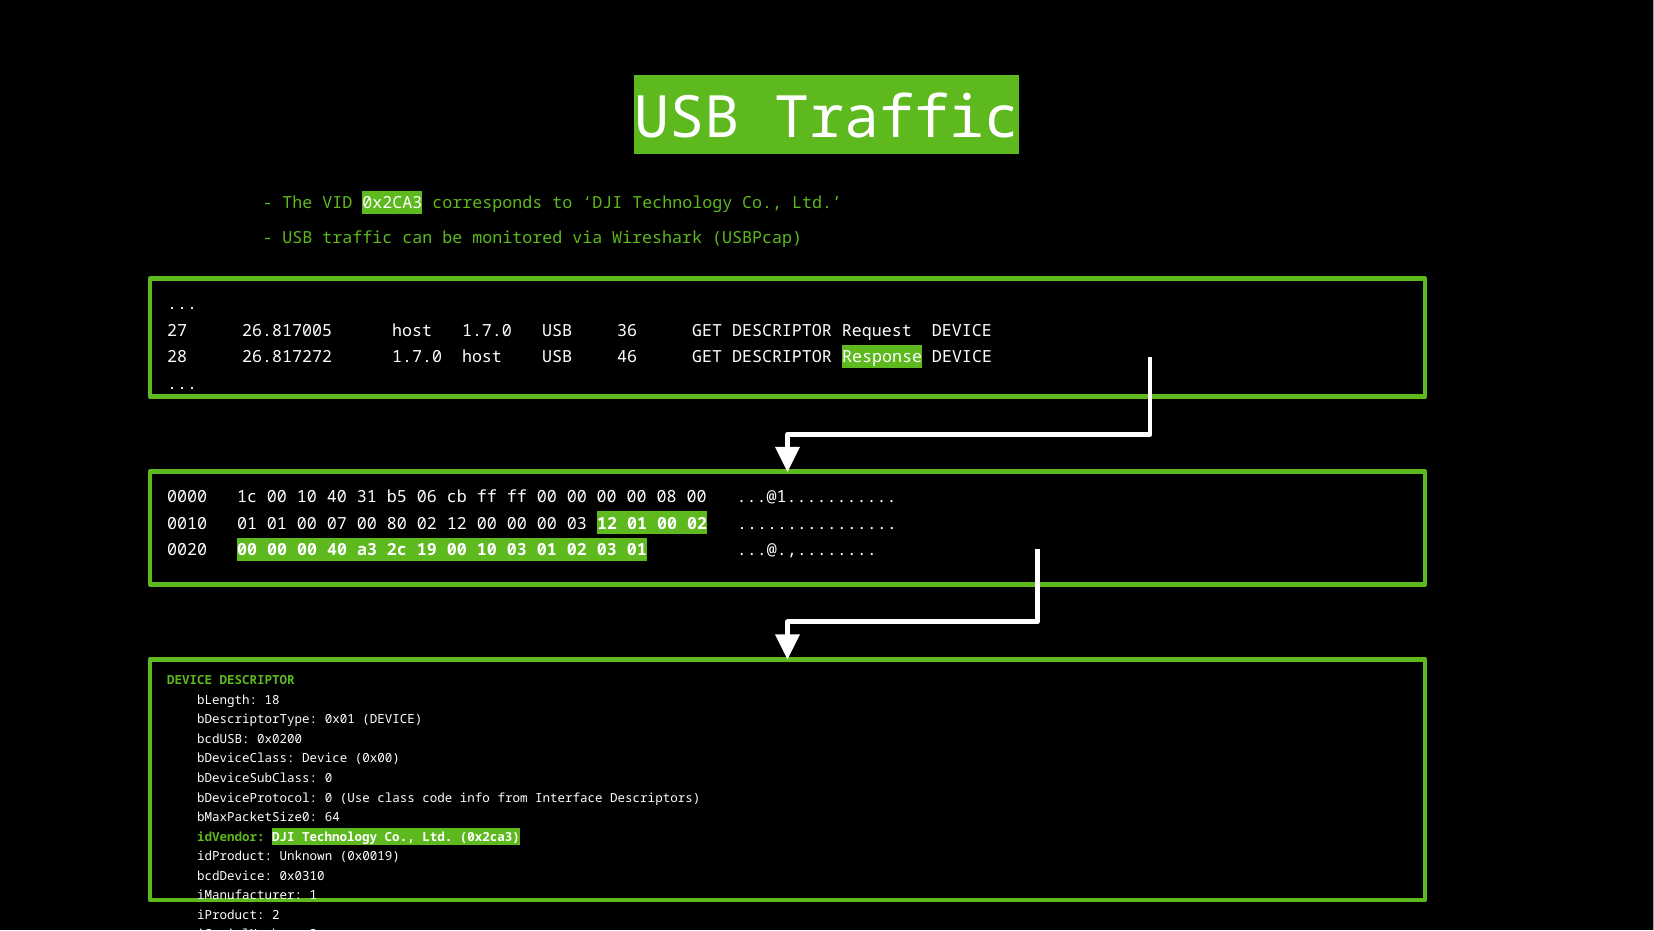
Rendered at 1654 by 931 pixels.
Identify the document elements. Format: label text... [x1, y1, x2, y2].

text_box DEVICE DESCRIPTOR bLength: 18 bDescriptorType: 0x01 (DEVICE) bcdUSB: 0x0200 bDeviceClass: Device (0x00) bDeviceSubClass: 0 bDeviceProtocol: 0 (Use class code info from Interface Descriptors) bMaxPacketSize0: 64 idVendor: DJI Technology Co., Ltd. (0x2ca3) idProduct: Unknown (0x0019) bcdDevice: 0x0310 iManufacturer: 1 iProduct: 2 iSerialNumber: 3 bNumConfigurations: 1 [150, 659, 1426, 900]
text_box - The VID 0x2CA3 corresponds to ‘DJI Technology Co., Ltd.’ - USB traffic can be monitored via Wireshark (USBPcap) [262, 179, 1426, 278]
title USB Traffic [82, 37, 1571, 193]
text_box ... 27 26.817005 host 1.7.0 USB 36 GET DESCRIPTOR Request DEVICE 28 26.817272 1.7.0 host USB 46 GET DESCRIPTOR Response DEVICE ... [150, 278, 1426, 397]
text_box 0000 1c 00 10 40 31 b5 06 cb ff ff 00 00 00 00 08 00 ...@1........... 0010 01 01 00 07 00 80 02 12 00 00 00 03 12 01 00 02 ................ 0020 00 00 00 40 a3 2c 19 00 10 03 01 02 03 01 ...@.,........ [150, 471, 1426, 585]
